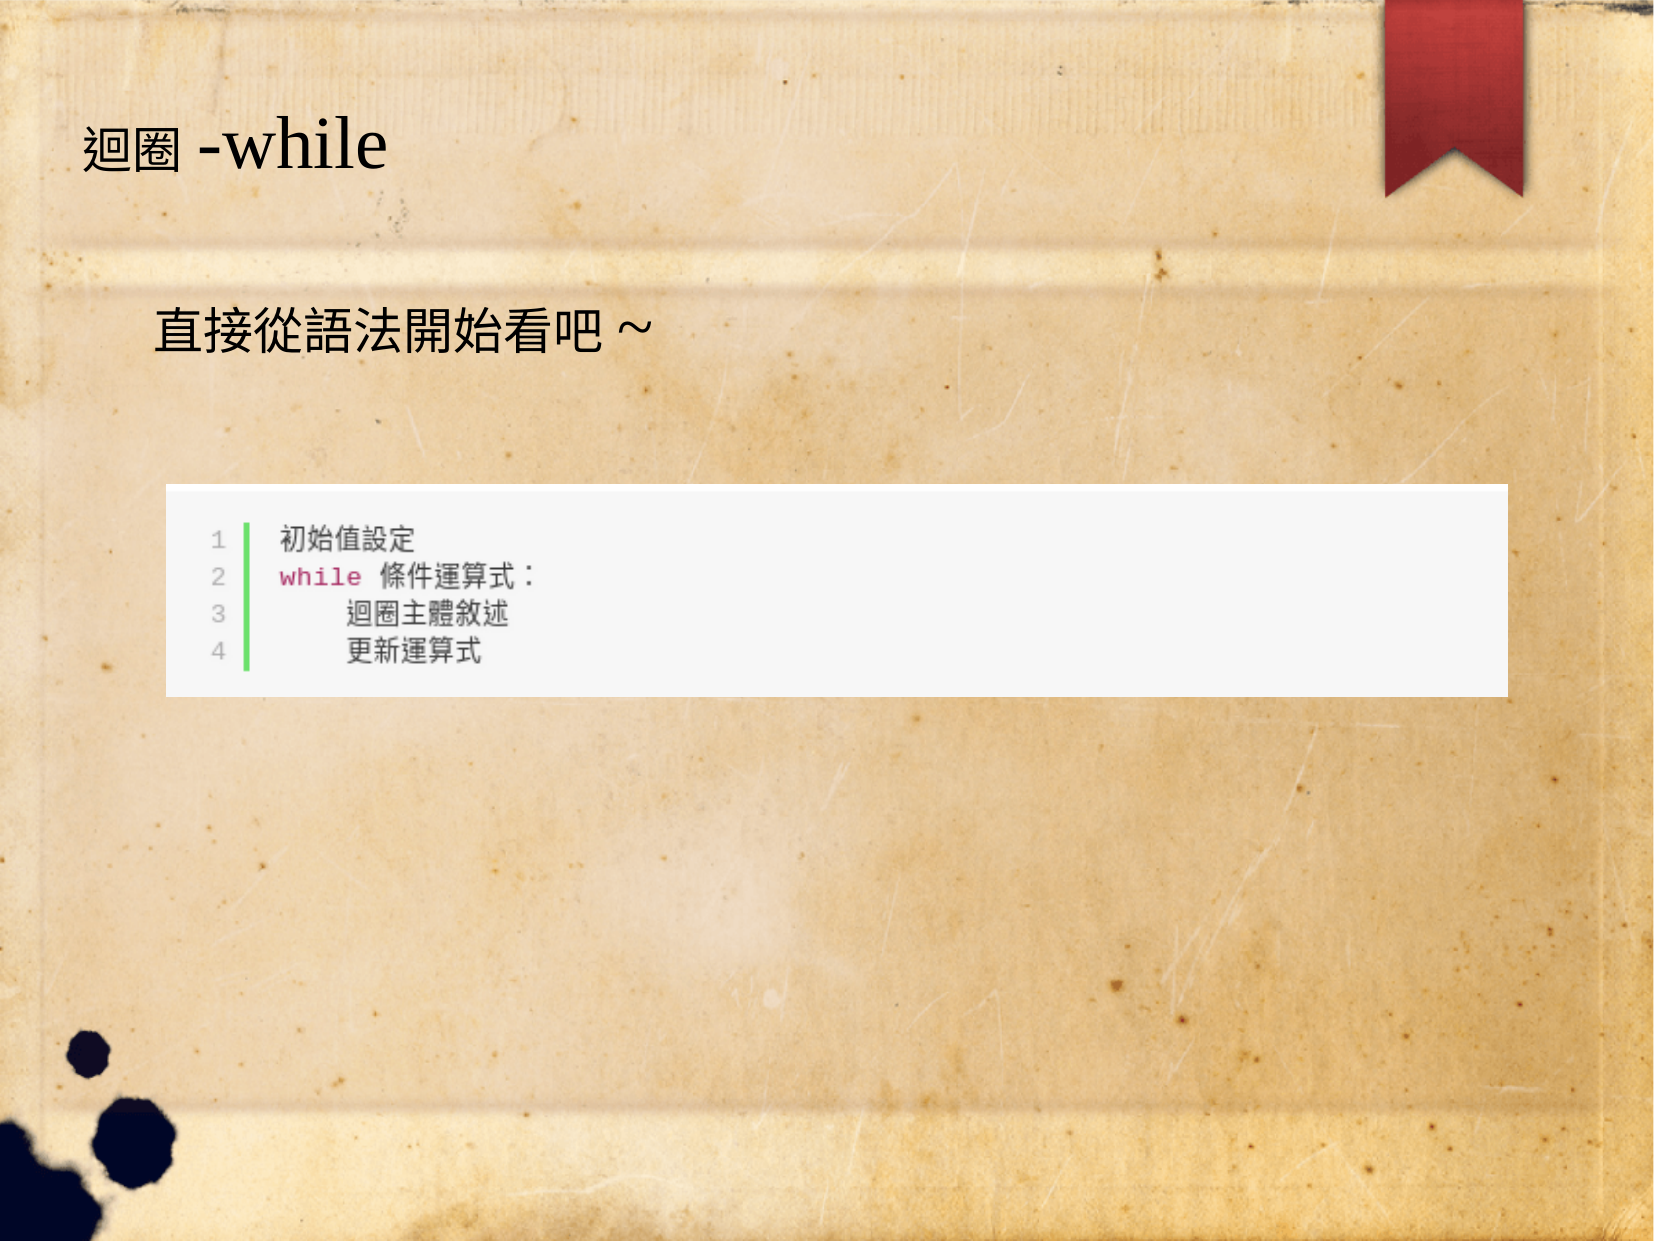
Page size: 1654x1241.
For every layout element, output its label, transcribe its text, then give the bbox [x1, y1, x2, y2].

list 直接從語法開始看吧~ [82, 290, 1538, 1010]
picture [0, 0, 1654, 1241]
title 迴圈-while [82, 49, 1347, 237]
